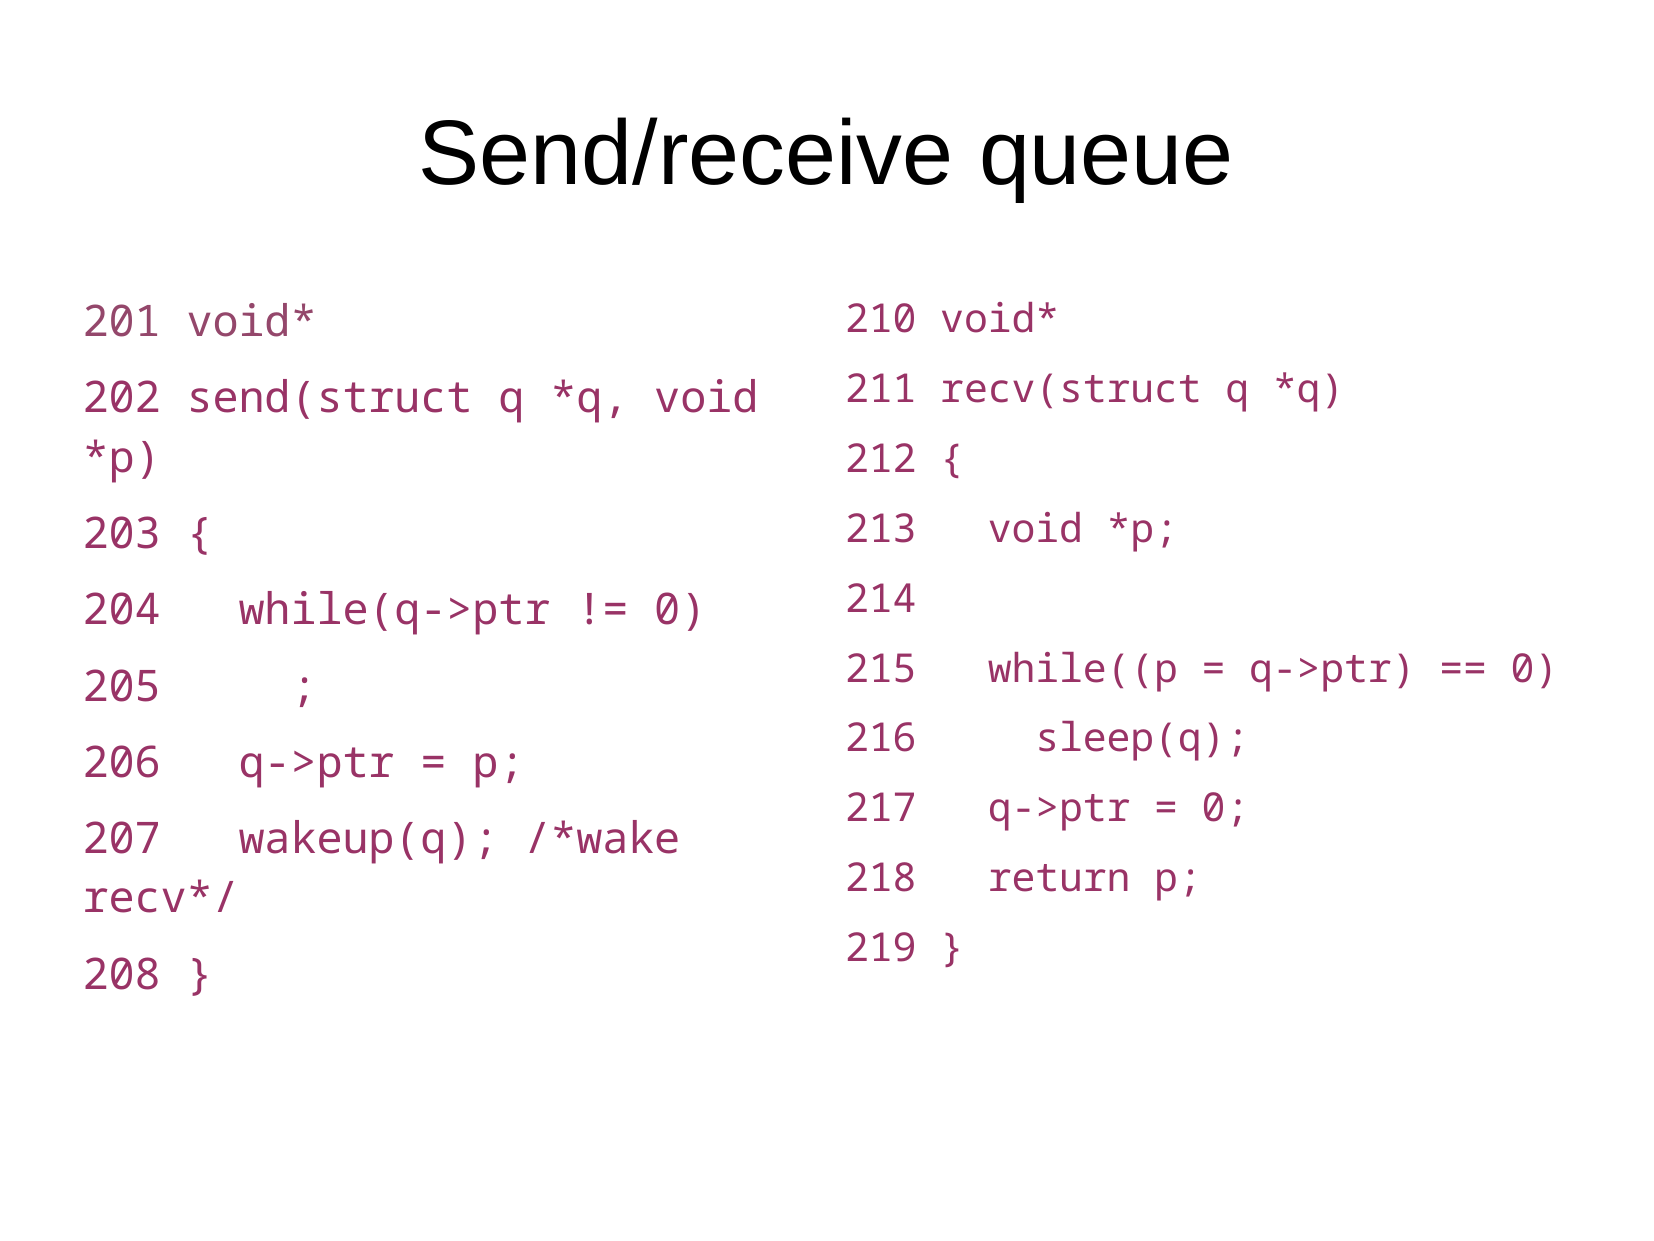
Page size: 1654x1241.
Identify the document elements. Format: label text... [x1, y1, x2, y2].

title Send/receive queue [82, 49, 1571, 257]
list 201 void* 202 send(struct q *q, void *p) 203 { 204 while(q->ptr != 0) 205 ; 206 q->ptr = p; 207 wakeup(q); /*wake recv*/ 208 } [82, 290, 809, 1010]
list 210 void* 211 recv(struct q *q) 212 { 213 void *p; 214 215 while((p = q->ptr) == 0) 216 sleep(q); 217 q->ptr = 0; 218 return p; 219 } [845, 290, 1572, 1010]
